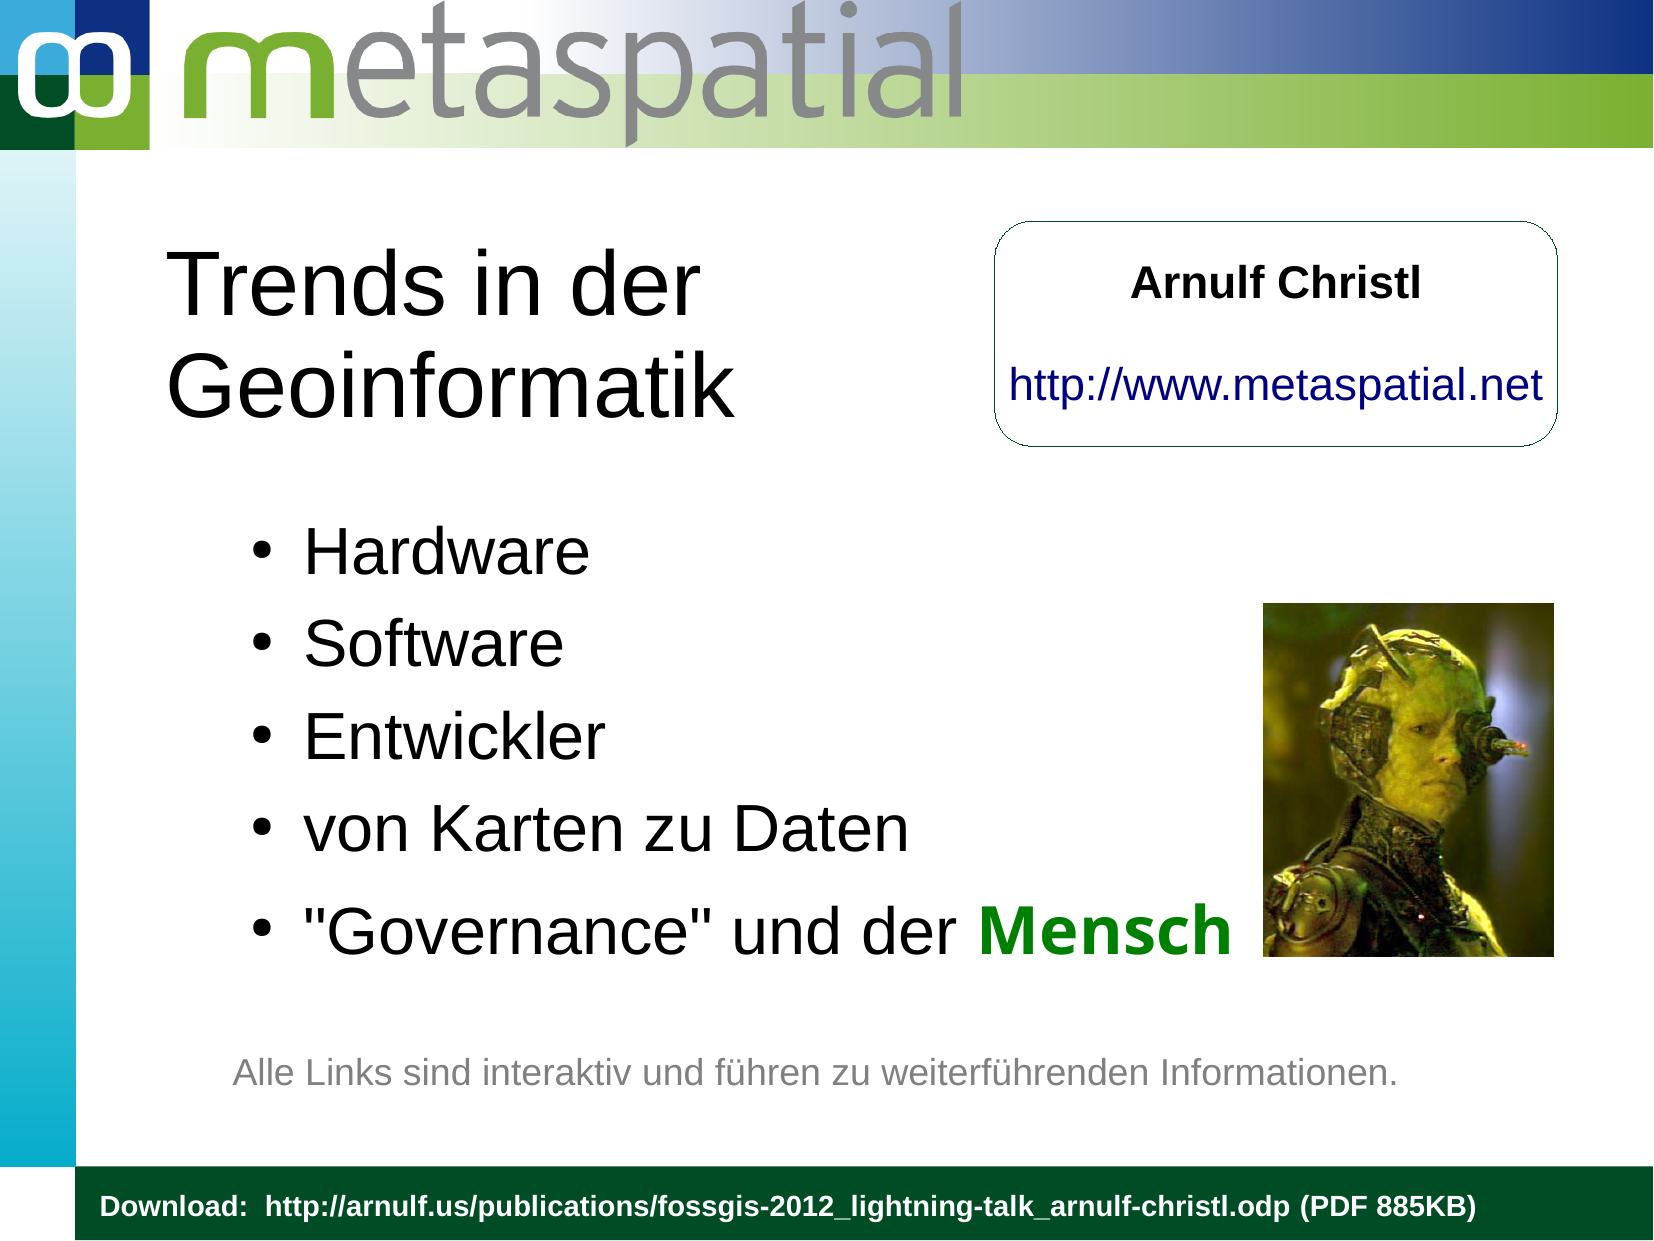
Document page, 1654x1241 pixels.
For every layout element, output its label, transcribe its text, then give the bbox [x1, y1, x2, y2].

text_box Arnulf Christl http://www.metaspatial.net [994, 221, 1558, 447]
title Trends in der Geoinformatik [165, 221, 1583, 449]
picture [1263, 603, 1554, 957]
picture [0, 0, 961, 150]
text_box Download: http://arnulf.us/publications/fossgis-2012_lightning-talk_arnulf-christl.odp (PDF 885KB) [82, 1180, 1625, 1241]
list Hardware Software Entwickler von Karten zu Daten "Governance" und der Mensch Alle Links sind interaktiv und führen zu weiterführenden Informationen. [232, 513, 1410, 1122]
